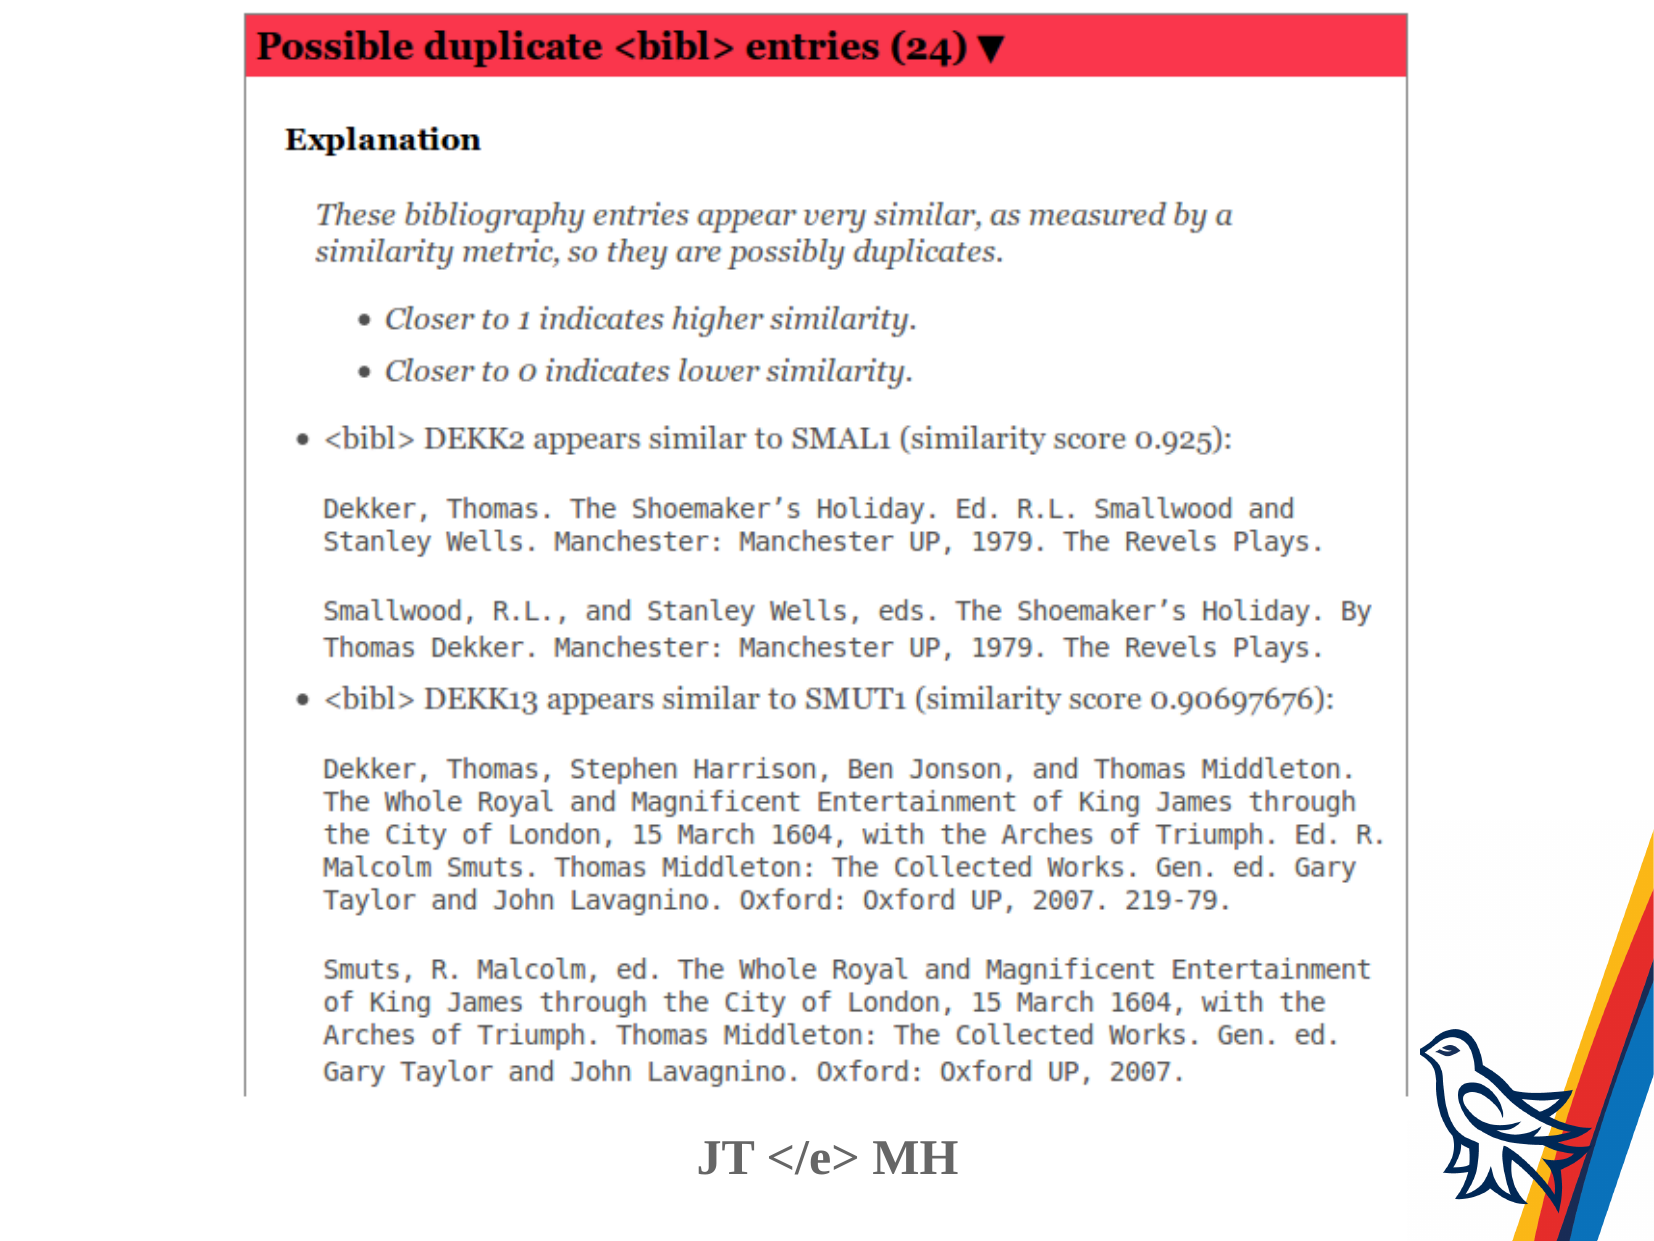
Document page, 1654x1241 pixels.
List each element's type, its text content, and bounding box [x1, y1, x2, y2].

picture [233, 2, 1654, 1241]
text_box JT </e> MH [565, 1129, 1090, 1216]
